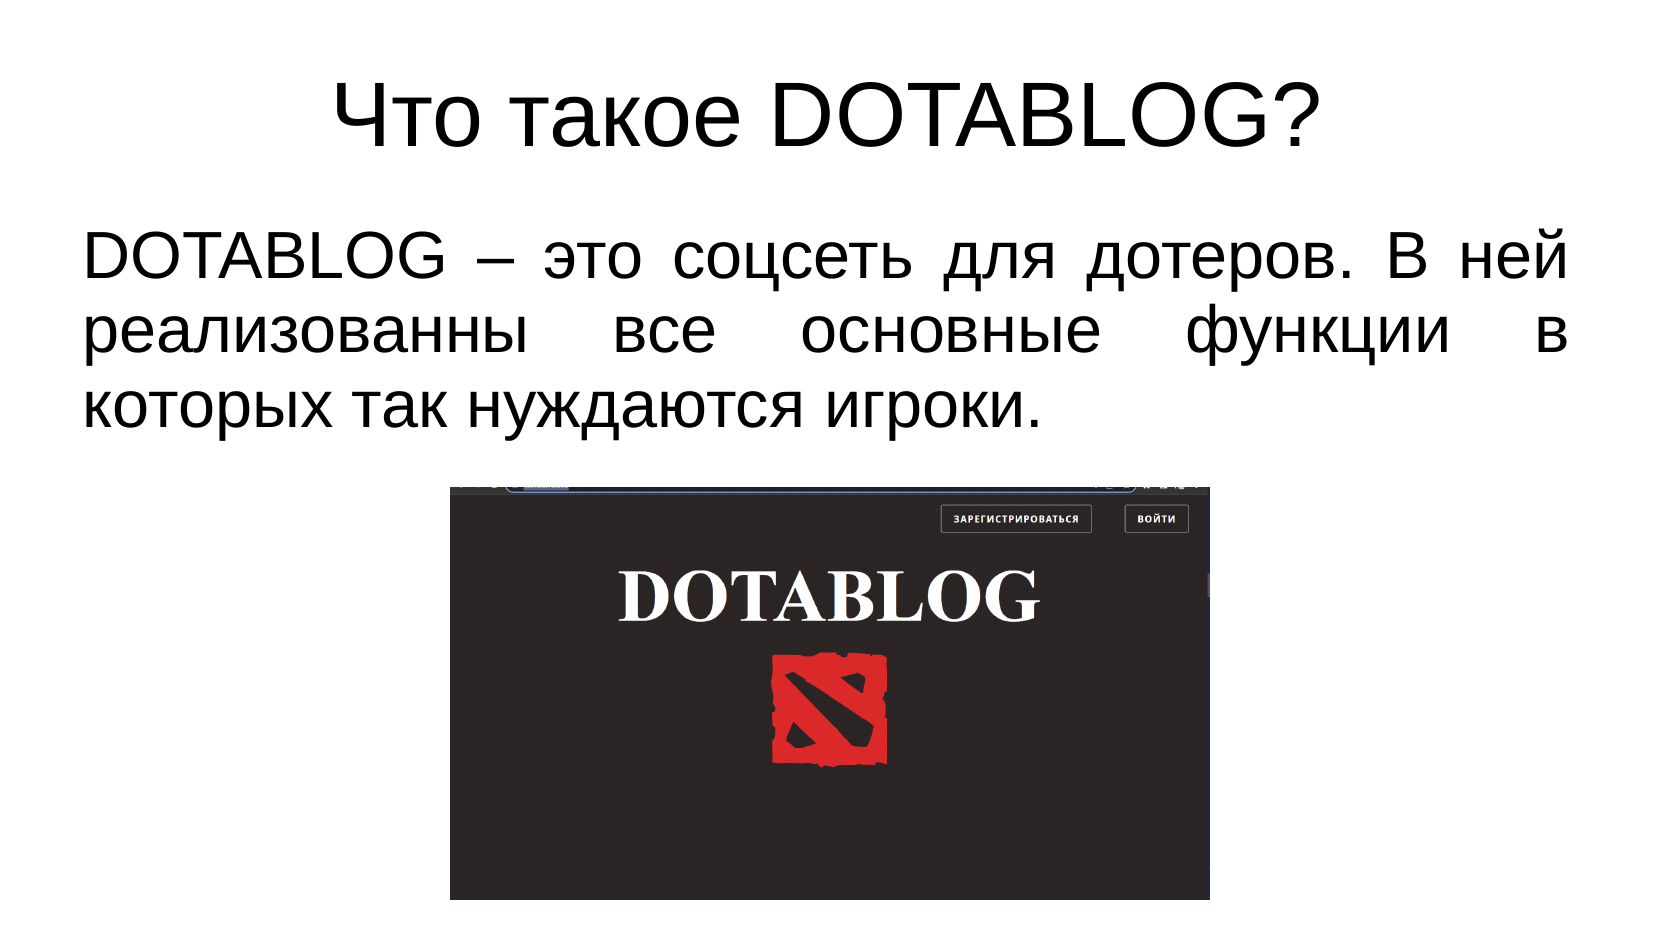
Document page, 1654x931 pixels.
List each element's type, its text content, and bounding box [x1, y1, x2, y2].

list DOTABLOG – это соцсеть для дотеров. В ней реализованны все основные функции в которых так нуждаются игроки. [82, 217, 1571, 758]
title Что такое DOTABLOG? [82, 37, 1571, 193]
picture [450, 487, 1210, 901]
